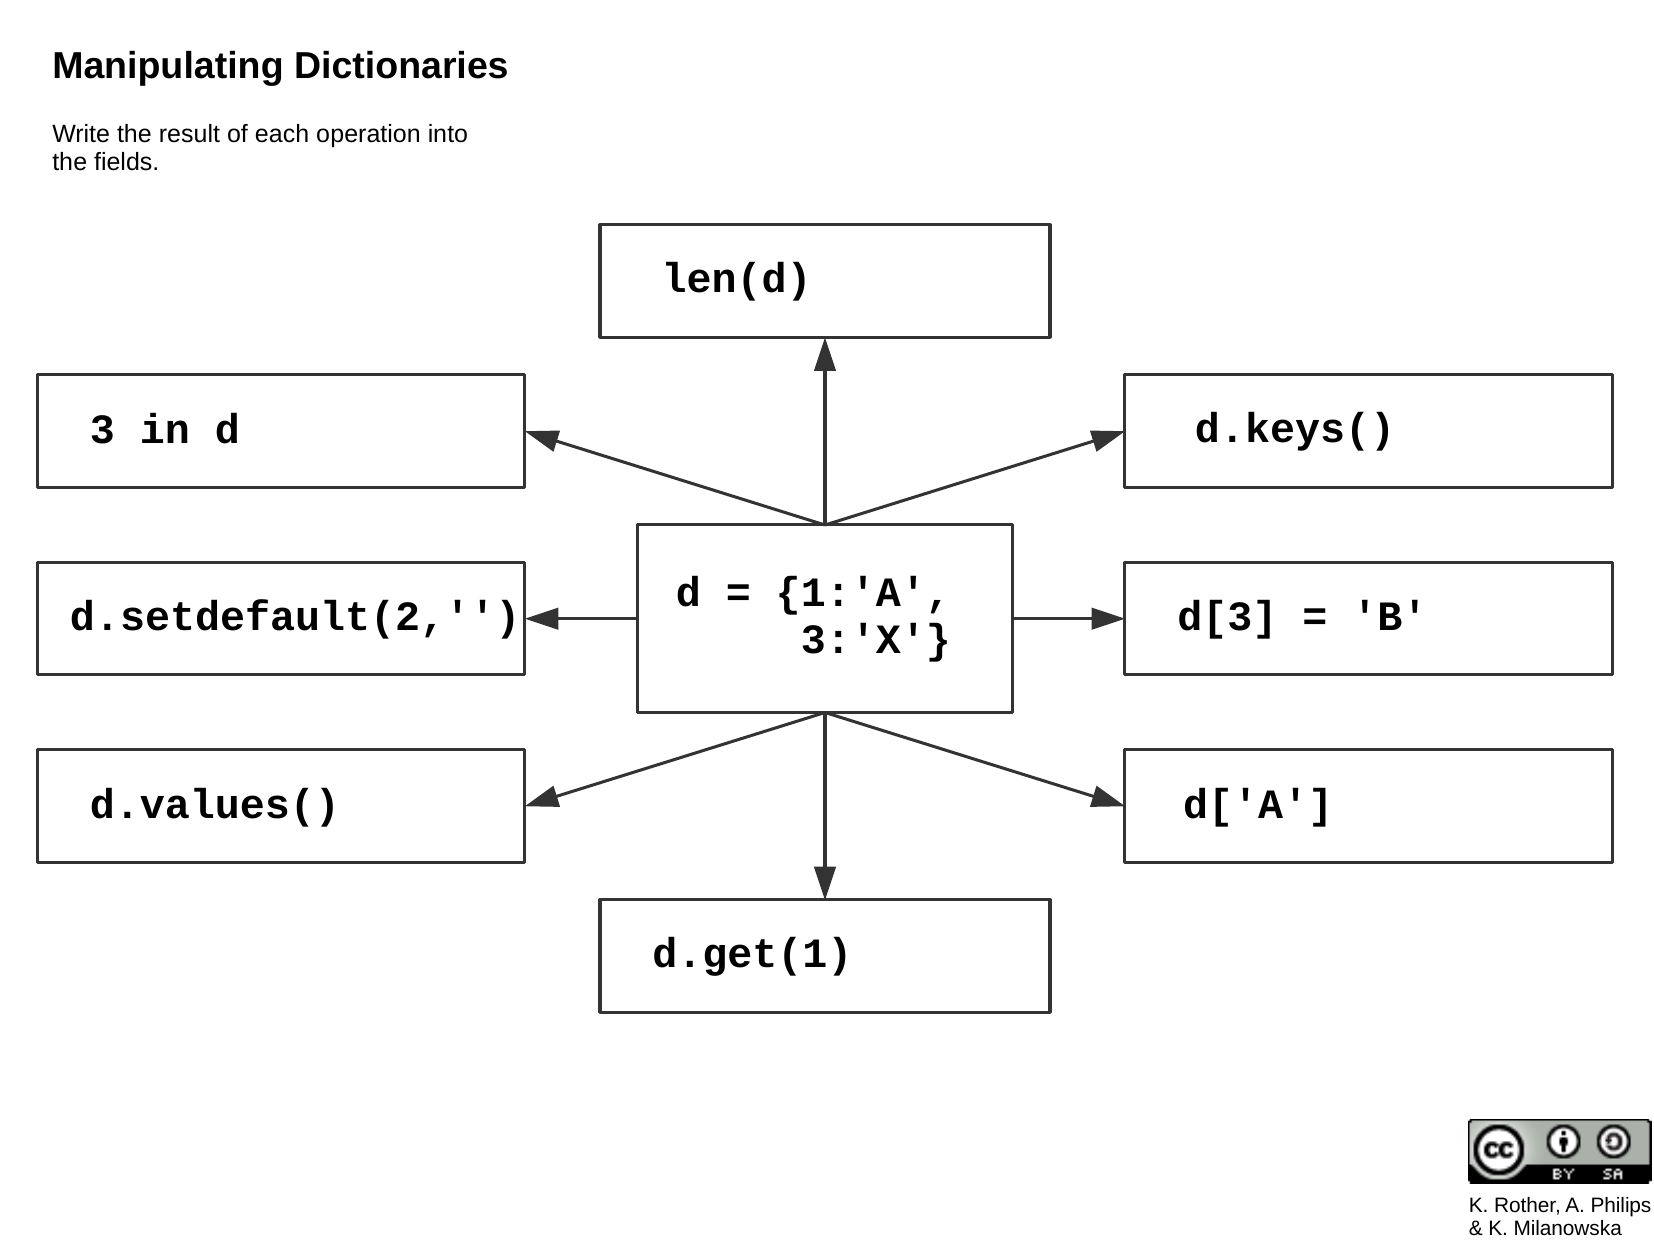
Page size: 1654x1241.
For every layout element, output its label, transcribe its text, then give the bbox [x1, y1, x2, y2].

picture [1468, 1119, 1652, 1184]
text_box d['A'] [1168, 776, 1394, 840]
text_box d.keys() [1180, 400, 1426, 464]
text_box Write the result of each operation into the fields. [37, 112, 488, 190]
text_box 3 in d [75, 401, 315, 465]
text_box Manipulating Dictionaries [37, 37, 563, 100]
text_box d.get(1) [637, 925, 938, 989]
text_box d.values() [75, 776, 413, 840]
text_box d.setdefault(2,'') [55, 588, 543, 651]
text_box d[3] = 'B' [1162, 588, 1501, 651]
text_box d = {1:'A', 3:'X'} [661, 564, 966, 676]
text_box len(d) [646, 250, 895, 314]
